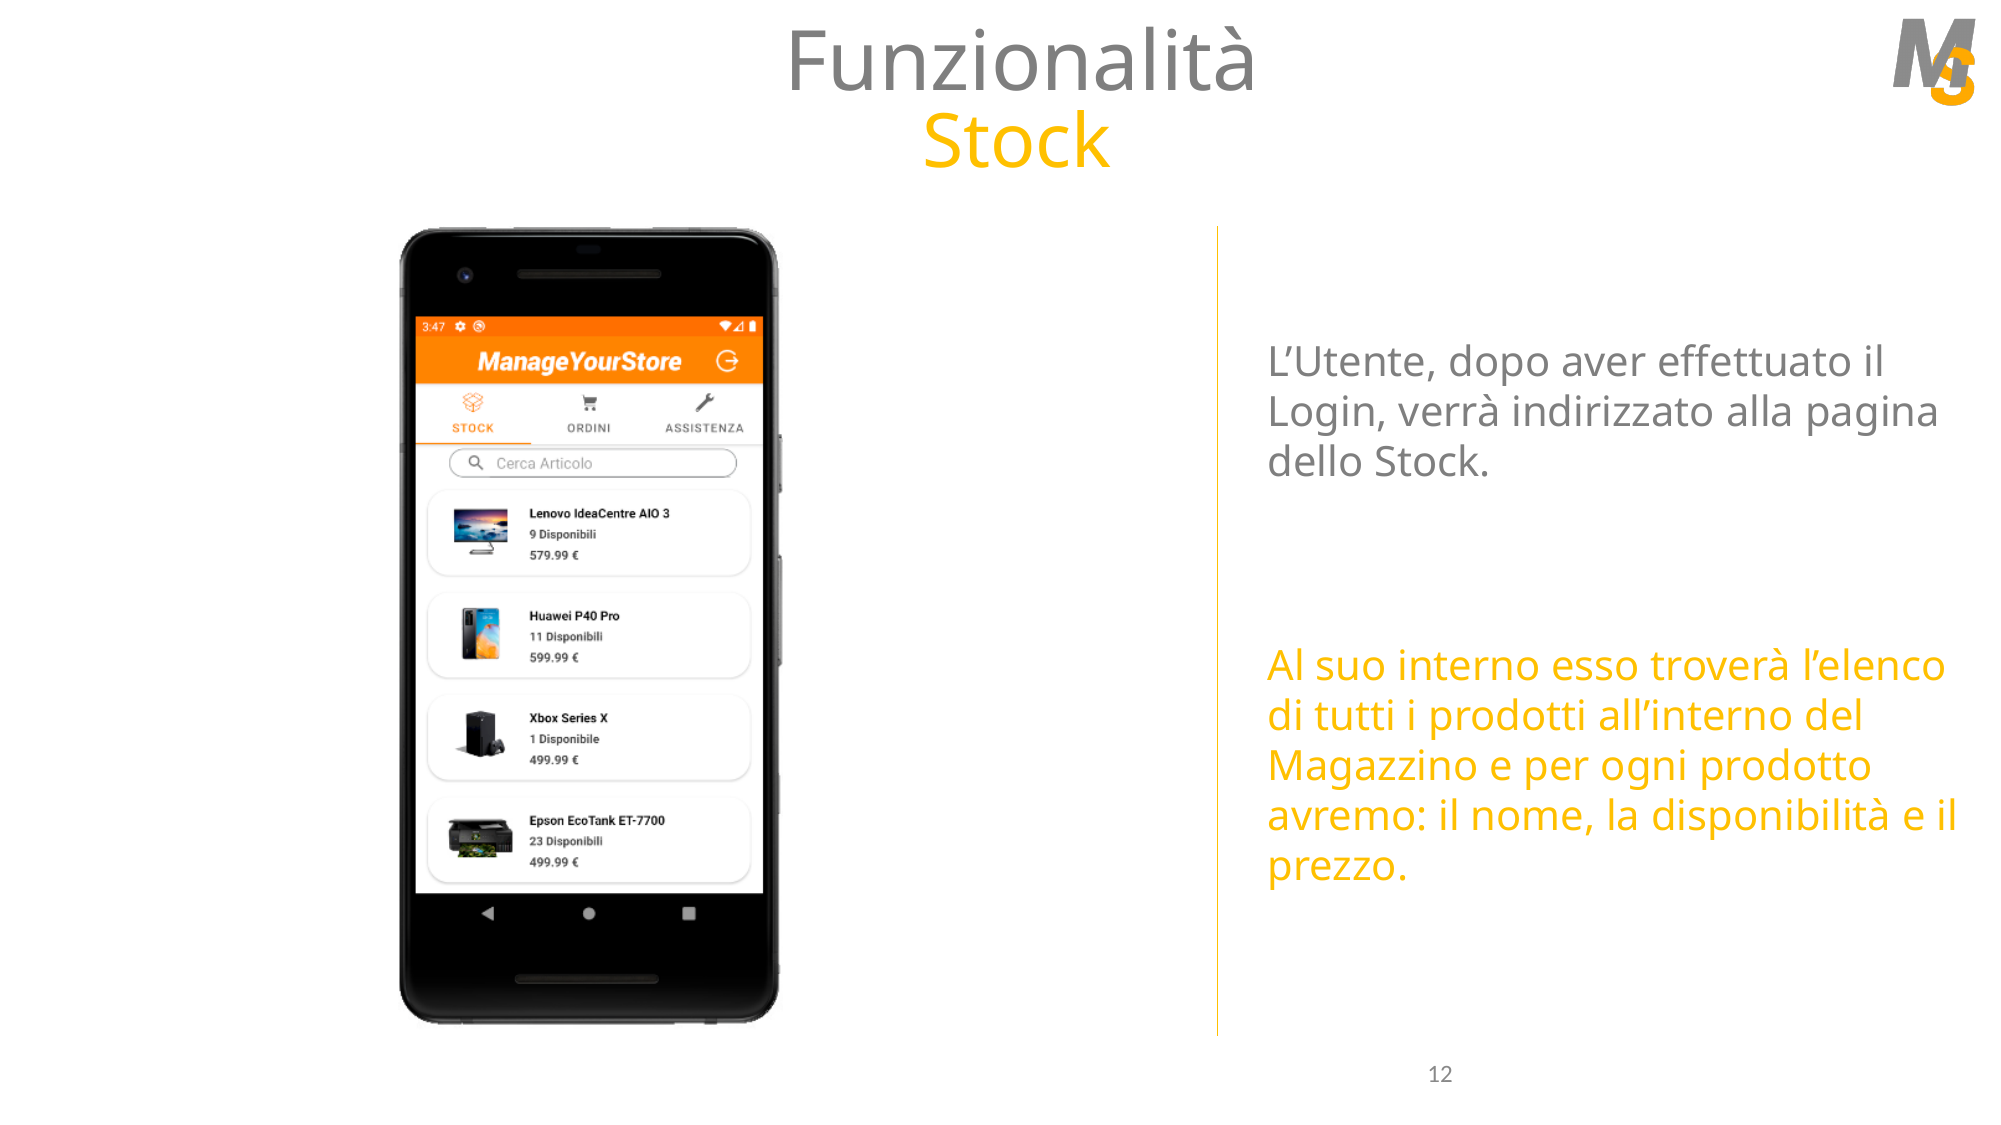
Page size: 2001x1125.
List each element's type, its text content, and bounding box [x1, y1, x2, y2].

picture [386, 226, 783, 1036]
text_box Al suo interno esso troverà l’elenco di tutti i prodotti all’interno del Magazzino e per ogni prodotto avremo: il nome, la disponibilità e il prezzo. [1252, 631, 1981, 899]
text_box L’Utente, dopo aver effettuato il Login, verrà indirizzato alla pagina dello Stock. [1252, 327, 1994, 494]
text_box Stock [907, 84, 1138, 191]
text_box [1412, 1042, 1863, 1103]
picture [1876, 0, 1993, 117]
text_box Funzionalità [759, 0, 1285, 117]
